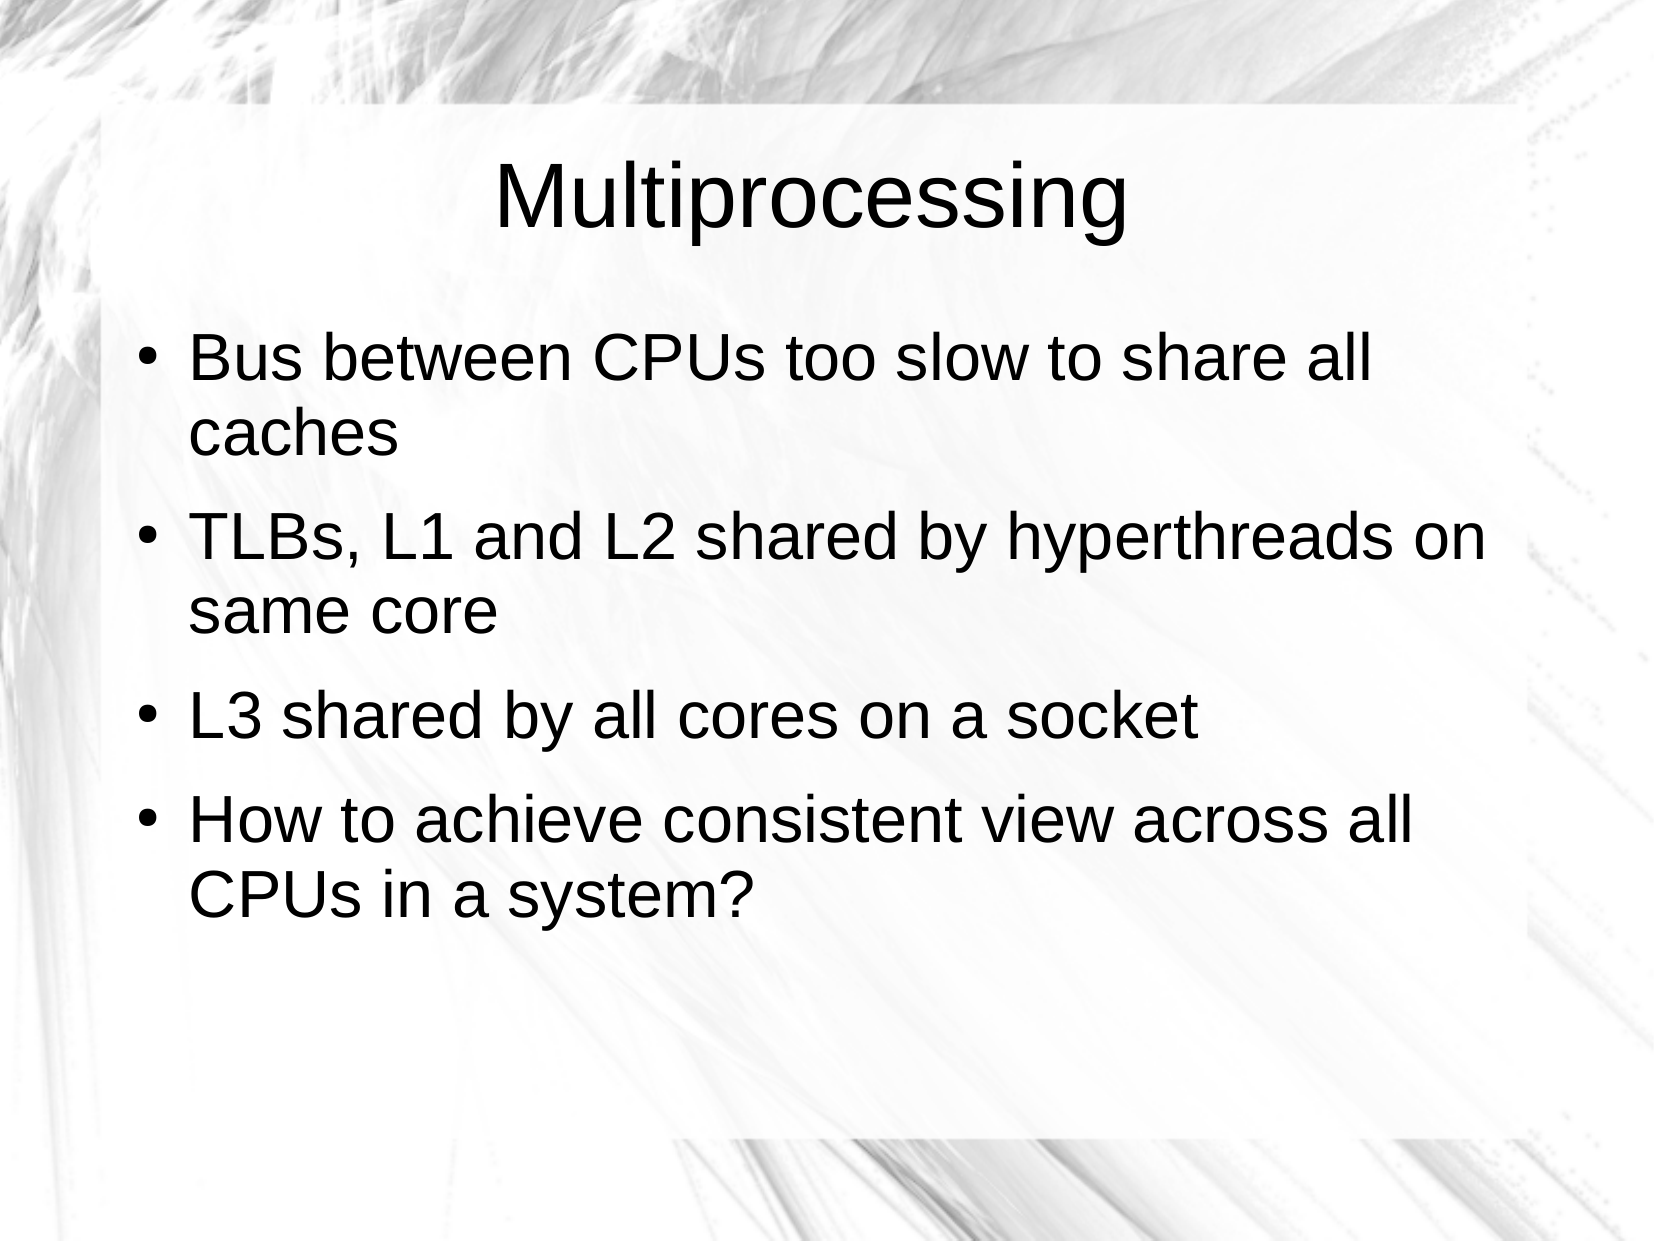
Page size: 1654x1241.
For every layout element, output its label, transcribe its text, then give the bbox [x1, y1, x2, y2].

title Multiprocessing [118, 112, 1506, 281]
list Bus between CPUs too slow to share all caches TLBs, L1 and L2 shared by hyperthreads on same core L3 shared by all cores on a socket How to achieve consistent view across all CPUs in a system? [118, 319, 1571, 1040]
picture [0, 0, 1654, 1241]
